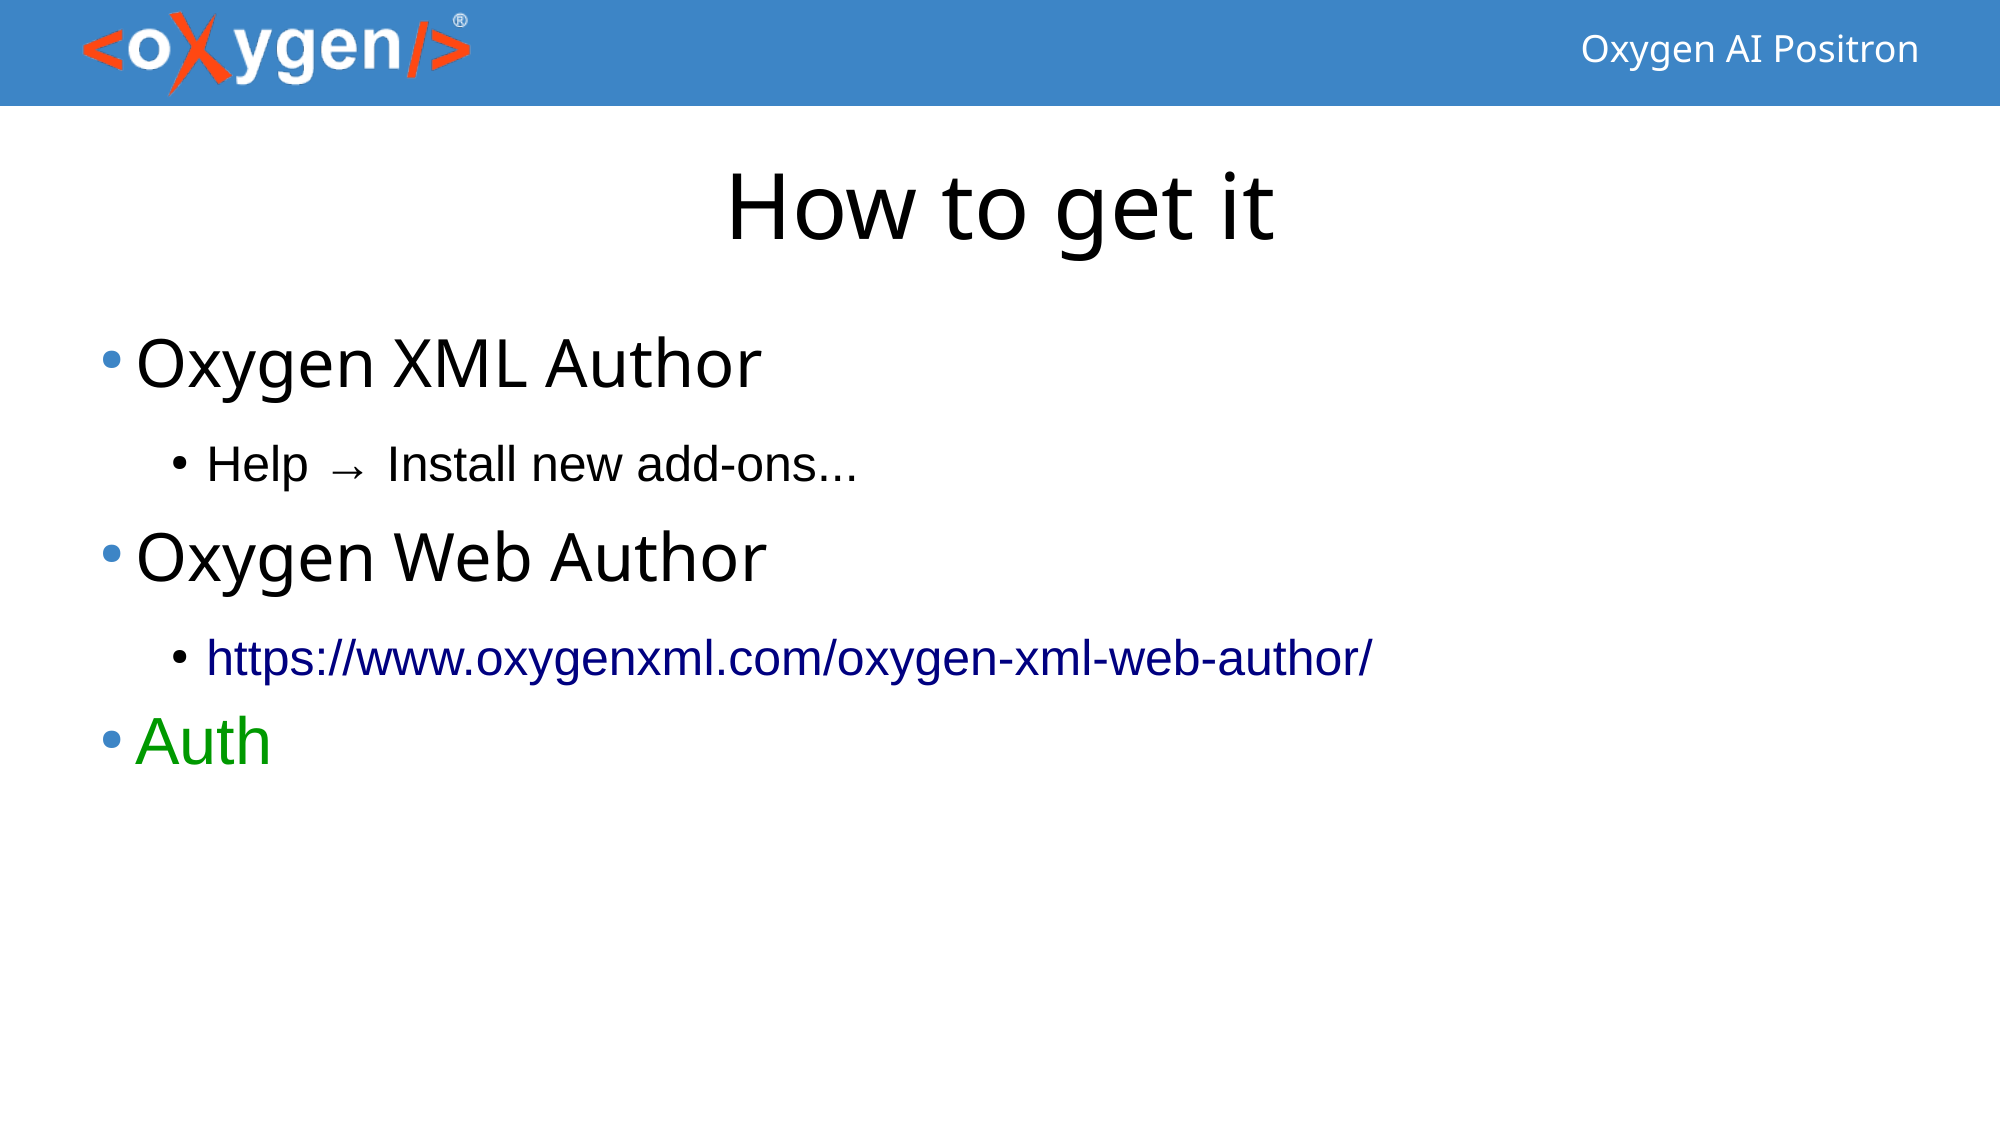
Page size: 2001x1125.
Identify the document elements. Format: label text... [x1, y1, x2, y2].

list Oxygen XML Author Help → Install new add-ons... Oxygen Web Author https://www.oxygenxml.com/oxygen-xml-web-author/ Auth [99, 316, 1900, 1083]
title How to get it [99, 109, 1900, 298]
picture [75, 0, 488, 106]
